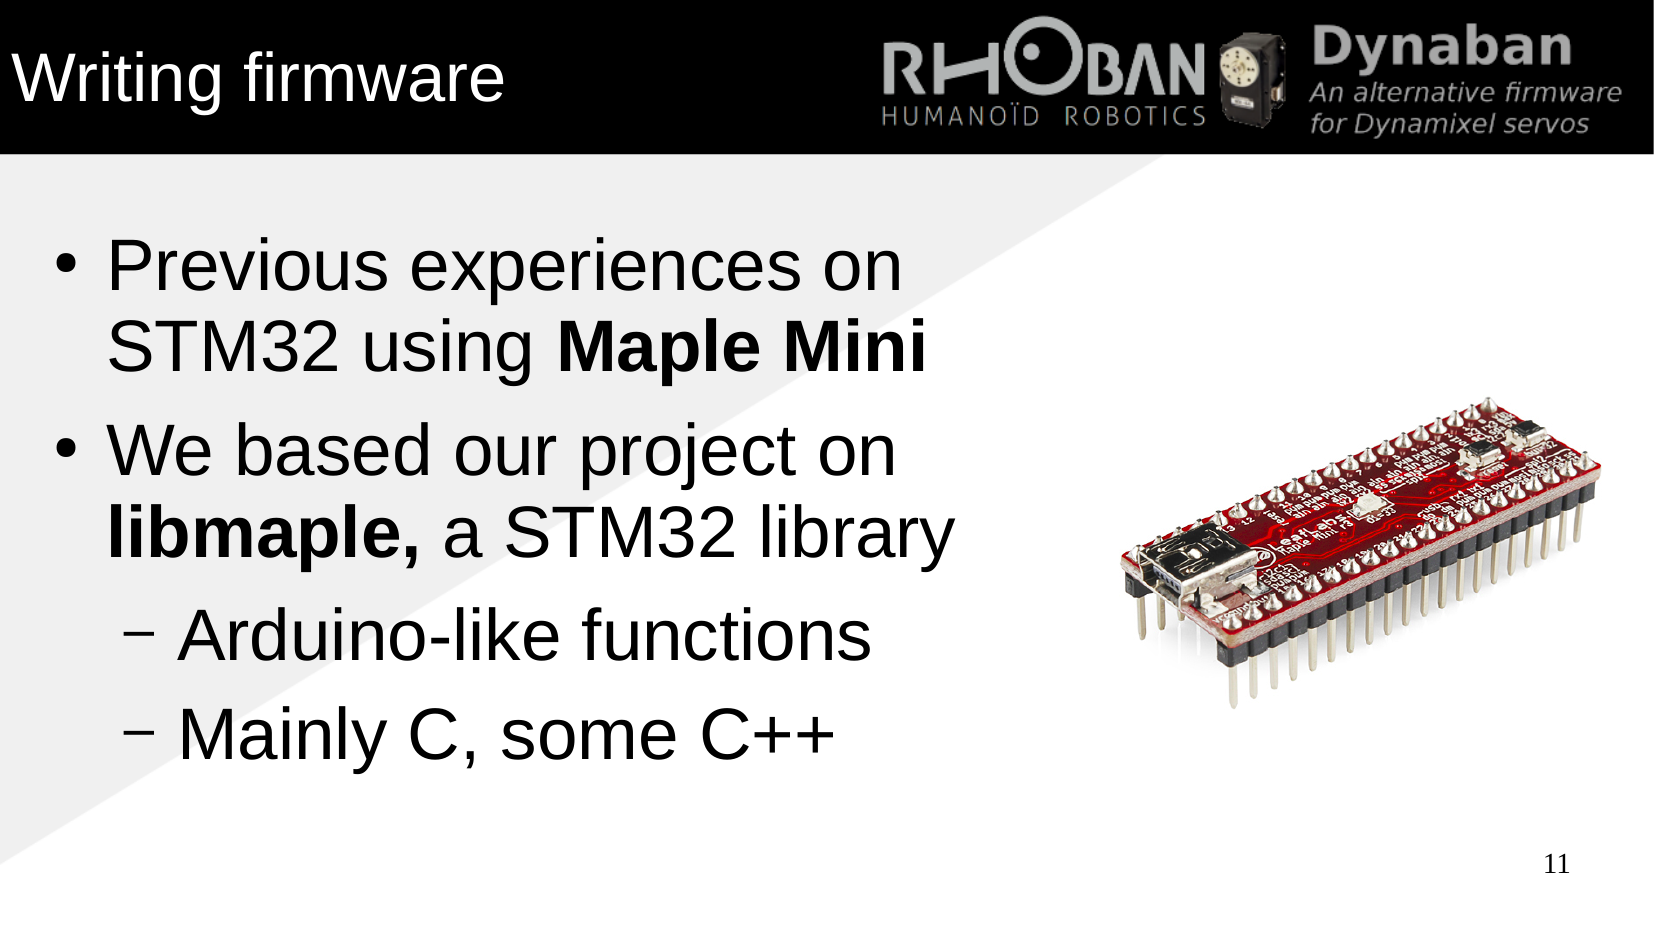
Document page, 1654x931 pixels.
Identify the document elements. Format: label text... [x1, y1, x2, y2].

list Previous experiences on STM32 using Maple Mini We based our project on libmaple, a STM32 library Arduino-like functions Mainly C, some C++ [35, 224, 1099, 875]
title Writing firmware [11, 0, 1501, 156]
picture [0, 0, 1654, 931]
